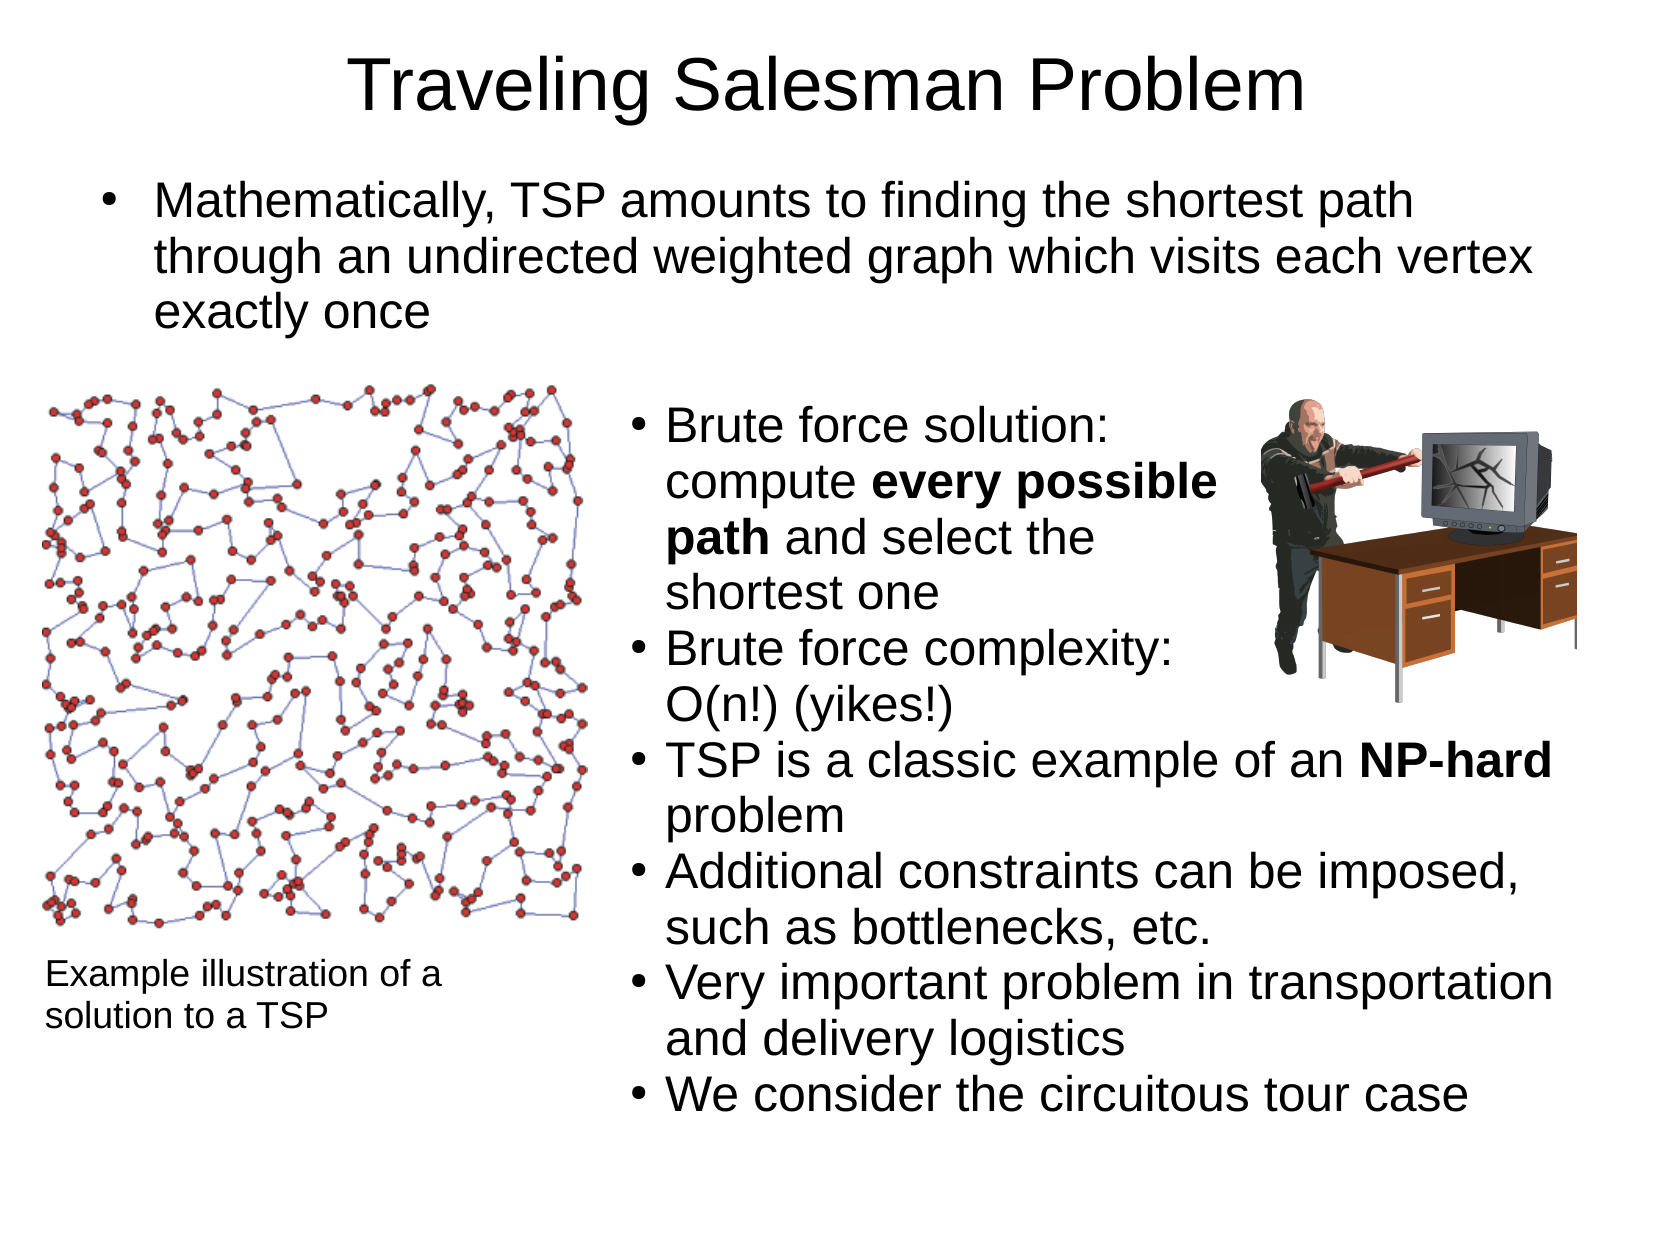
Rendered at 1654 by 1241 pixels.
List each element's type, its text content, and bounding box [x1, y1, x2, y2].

title Traveling Salesman Problem [82, 42, 1571, 127]
list Mathematically, TSP amounts to finding the shortest path through an undirected weighted graph which visits each vertex exactly once [82, 172, 1571, 381]
text_box Brute force solution: compute every possible path and select the shortest one Brute force complexity: O(n!) (yikes!) TSP is a classic example of an NP-hard problem Additional constraints can be imposed, such as bottlenecks, etc. Very important problem in transportation and delivery logistics We consider the circuitous tour case [615, 390, 1636, 1130]
text_box Example illustration of a solution to a TSP [30, 945, 571, 1044]
picture [42, 384, 588, 931]
picture [1261, 399, 1577, 703]
